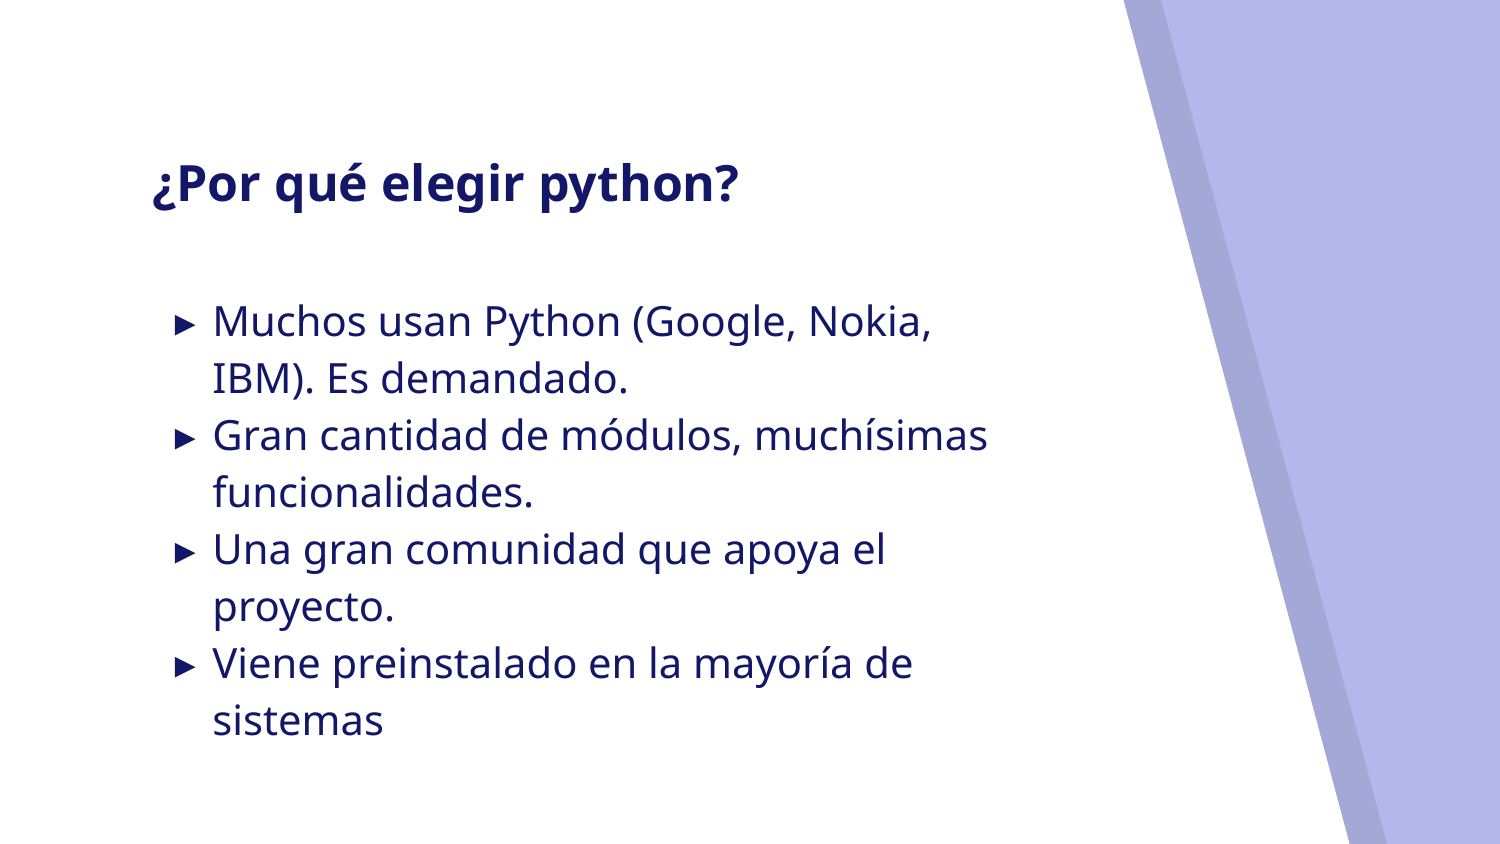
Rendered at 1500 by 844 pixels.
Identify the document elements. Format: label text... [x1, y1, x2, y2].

list Muchos usan Python (Google, Nokia, IBM). Es demandado. Gran cantidad de módulos, muchísimas funcionalidades. Una gran comunidad que apoya el proyecto. Viene preinstalado en la mayoría de sistemas [137, 235, 1011, 672]
title ¿Por qué elegir python? [137, 146, 1011, 227]
